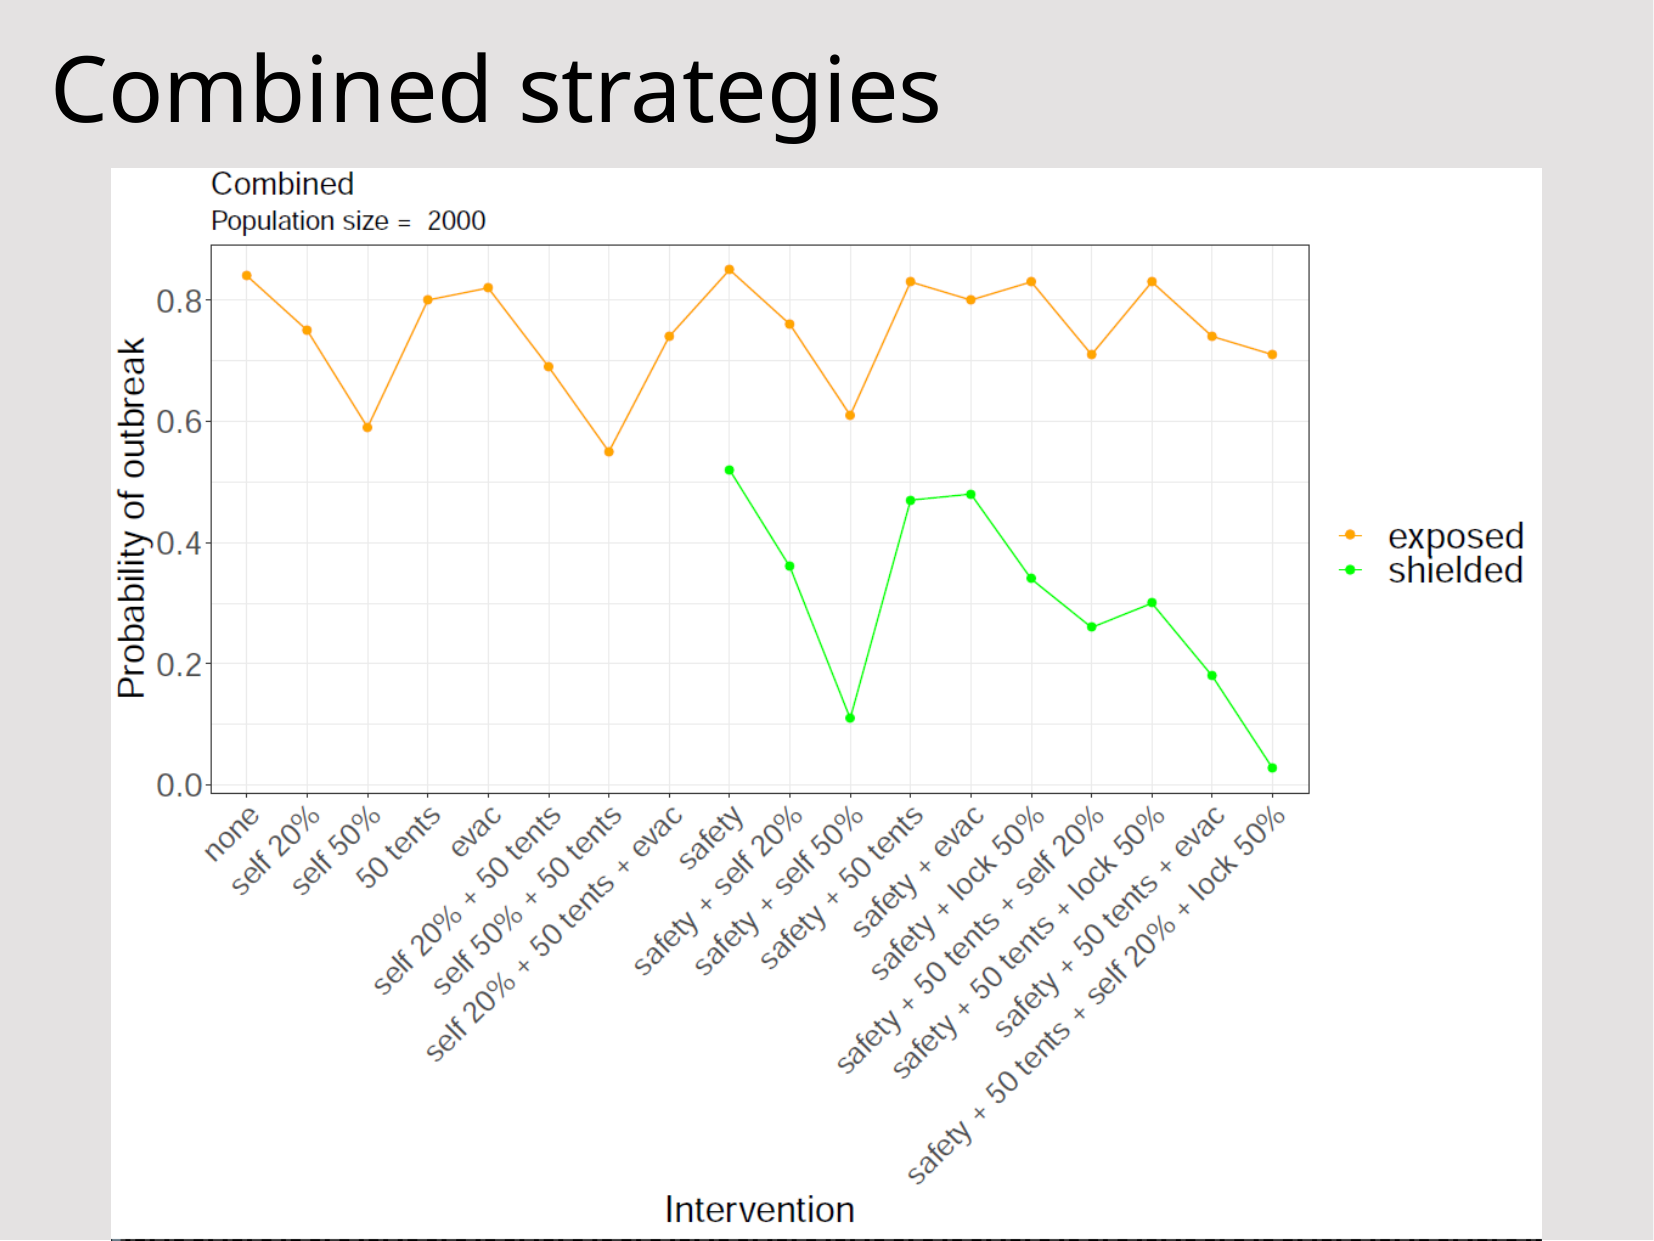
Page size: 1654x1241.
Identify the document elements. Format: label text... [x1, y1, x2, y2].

text_box Combined strategies [35, 16, 1595, 166]
picture [111, 168, 1542, 1241]
